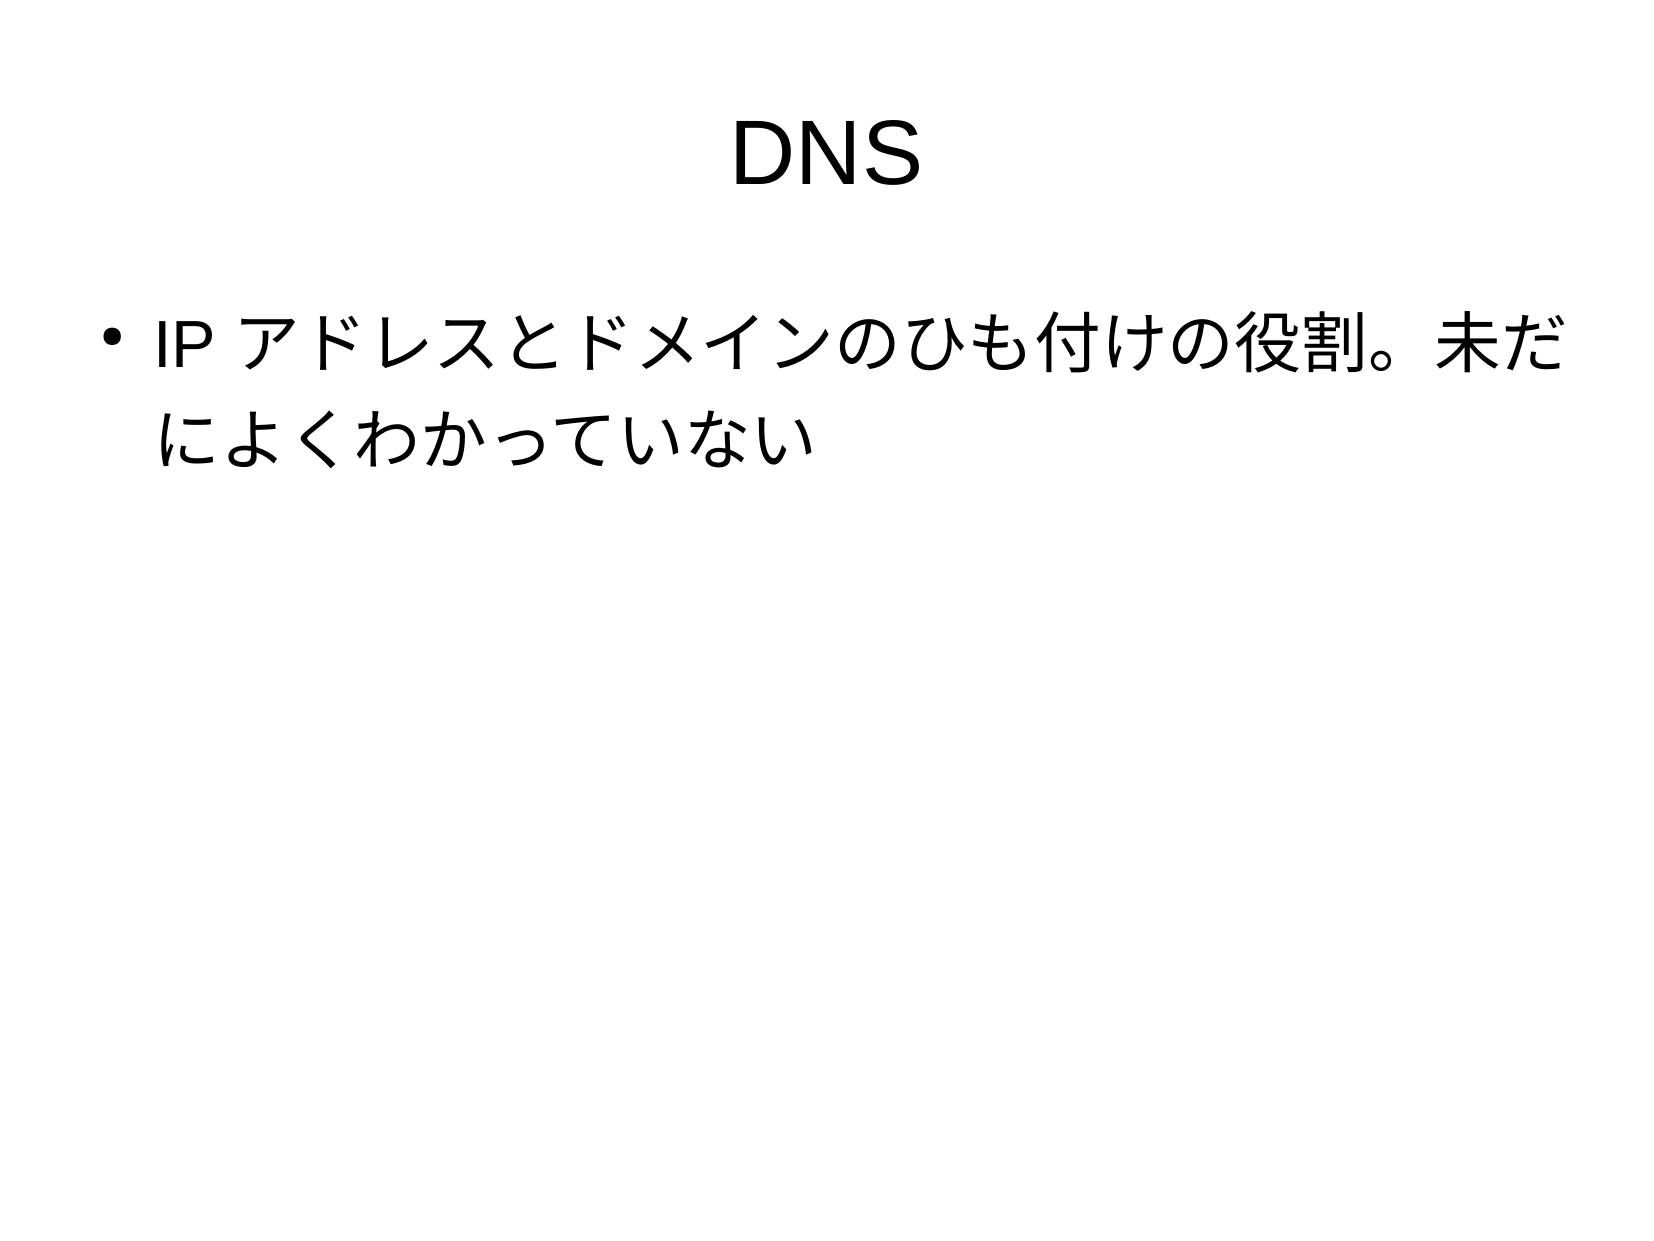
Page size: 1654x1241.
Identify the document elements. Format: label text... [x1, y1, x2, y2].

title DNS [82, 49, 1571, 257]
list IP アドレスとドメインのひも付けの役割。未だによくわかっていない [82, 290, 1571, 1010]
